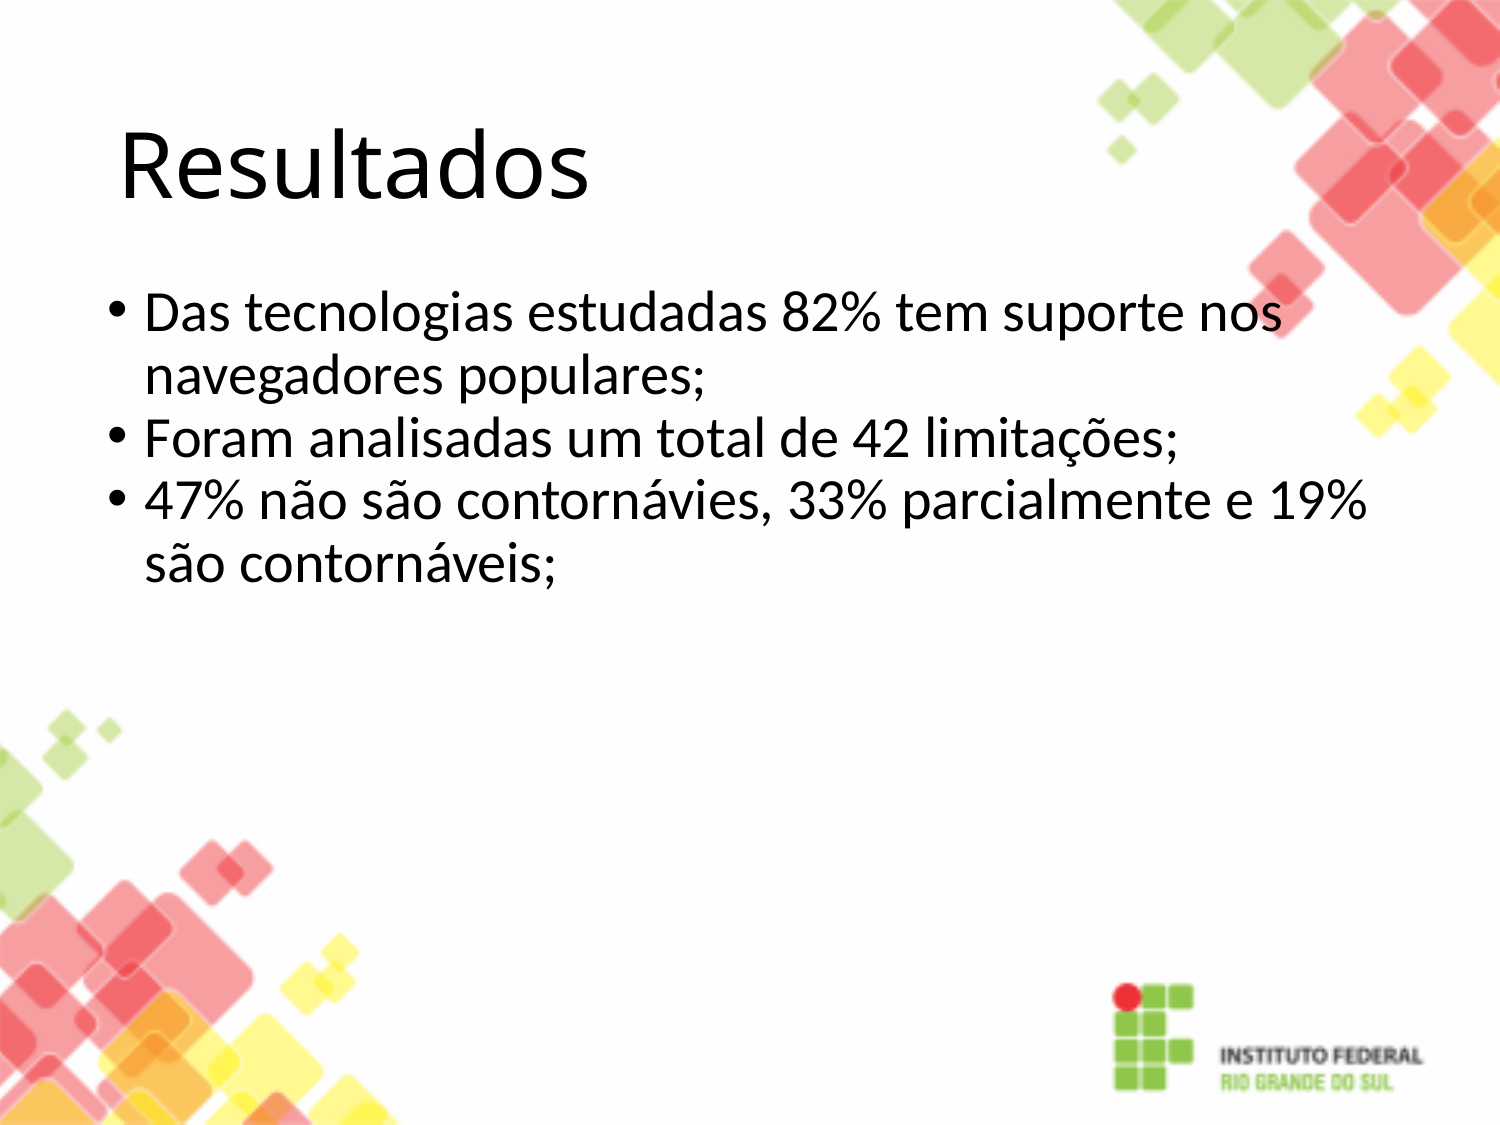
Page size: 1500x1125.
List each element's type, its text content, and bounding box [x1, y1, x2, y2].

picture [0, 0, 1500, 1125]
text_box Das tecnologias estudadas 82% tem suporte nos navegadores populares; Foram analisadas um total de 42 limitações; 47% não são contornávies, 33% parcialmente e 19% são contornáveis; [92, 273, 1387, 988]
text_box Resultados [103, 59, 1397, 278]
